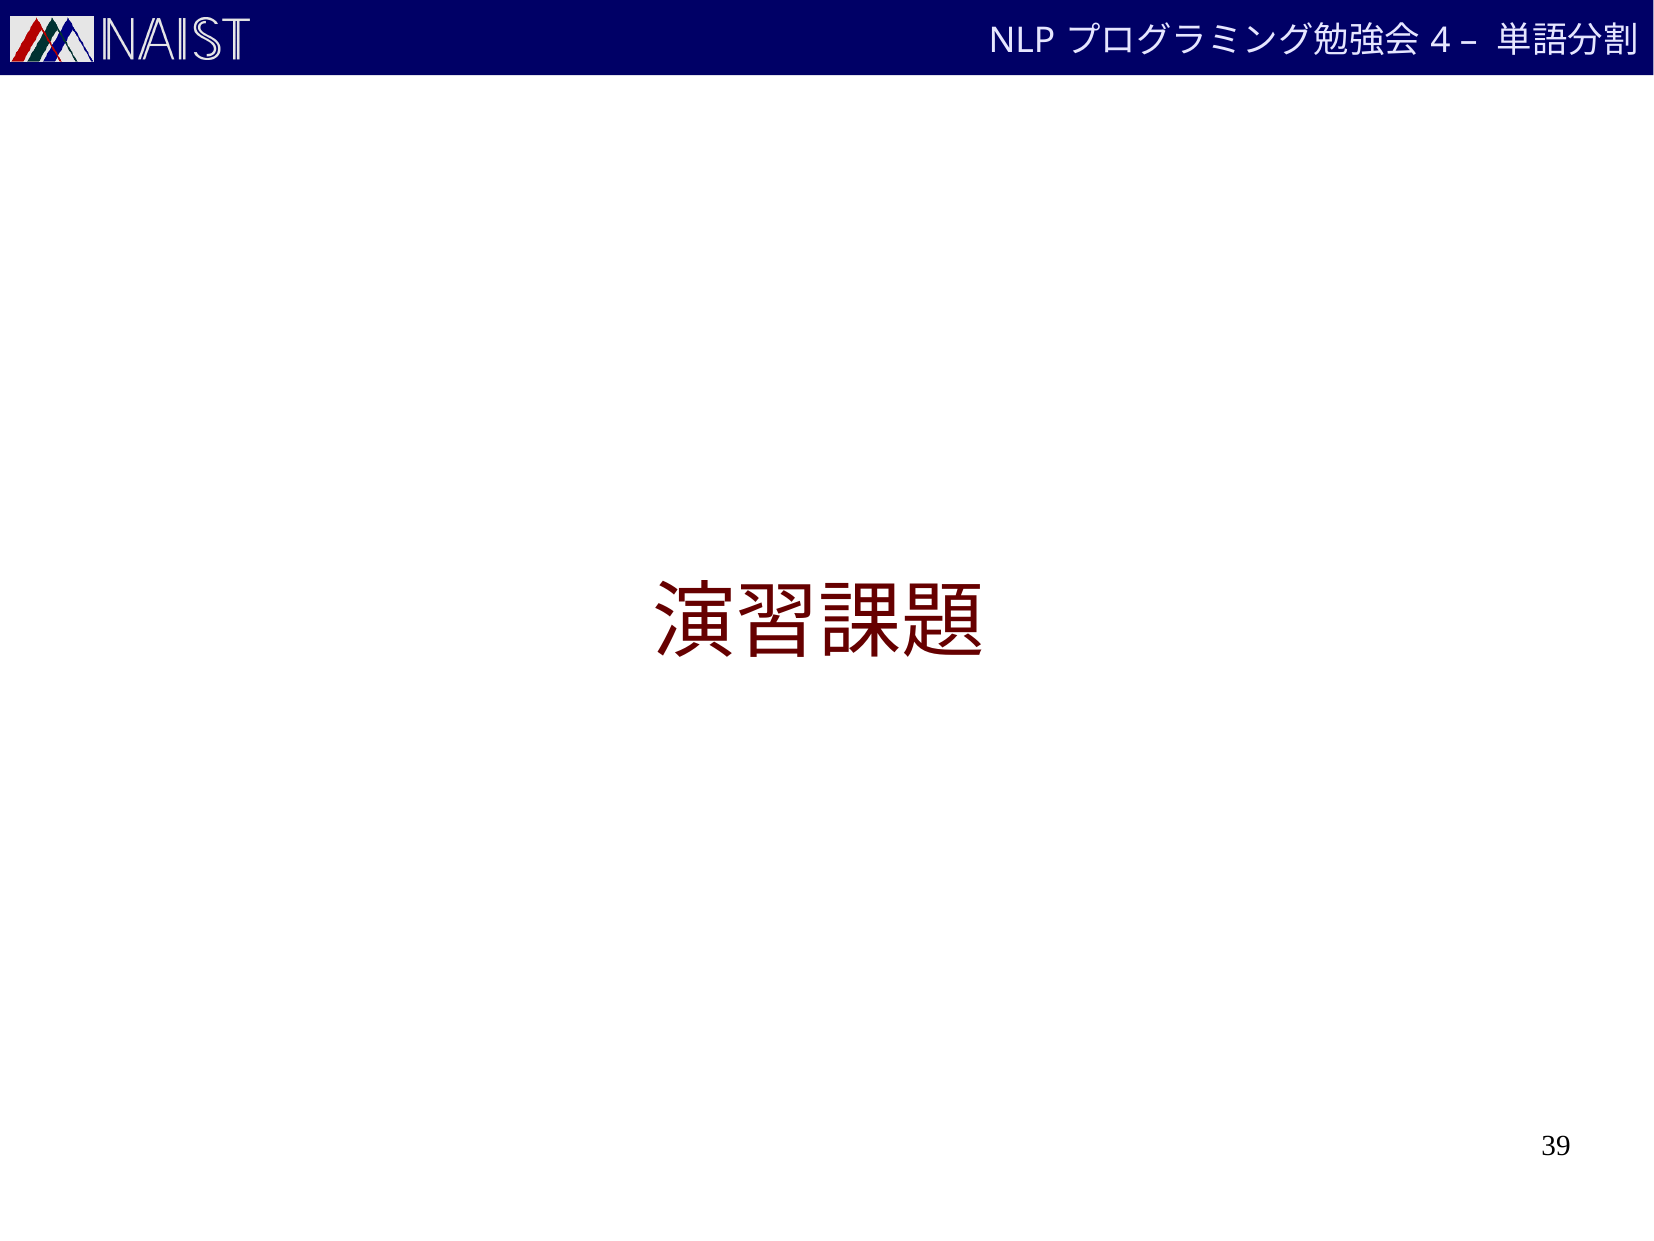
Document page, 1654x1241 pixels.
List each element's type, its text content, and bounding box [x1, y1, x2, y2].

picture [10, 16, 94, 62]
picture [102, 17, 251, 60]
title 演習課題 [75, 518, 1564, 710]
